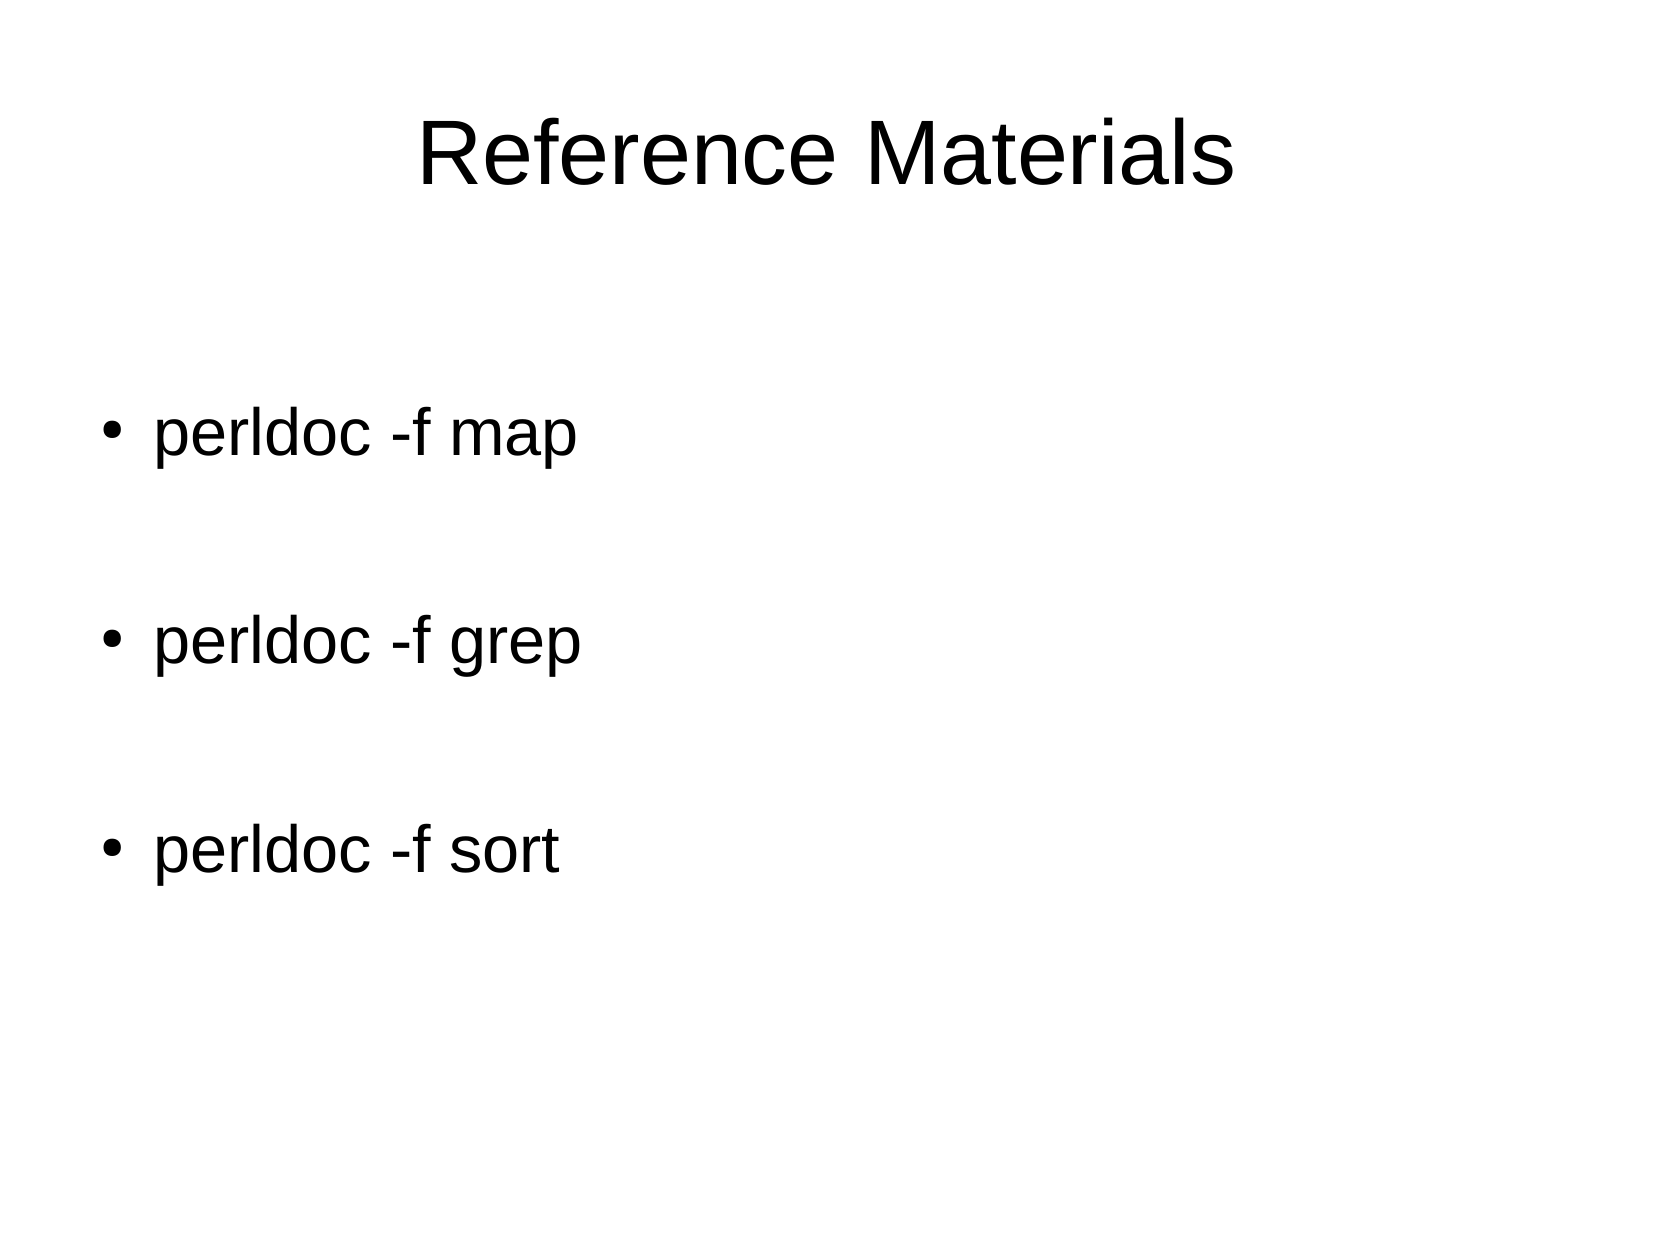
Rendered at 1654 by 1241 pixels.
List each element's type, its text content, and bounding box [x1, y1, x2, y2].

title Reference Materials [82, 49, 1571, 257]
list perldoc -f map perldoc -f grep perldoc -f sort [82, 290, 1571, 1010]
